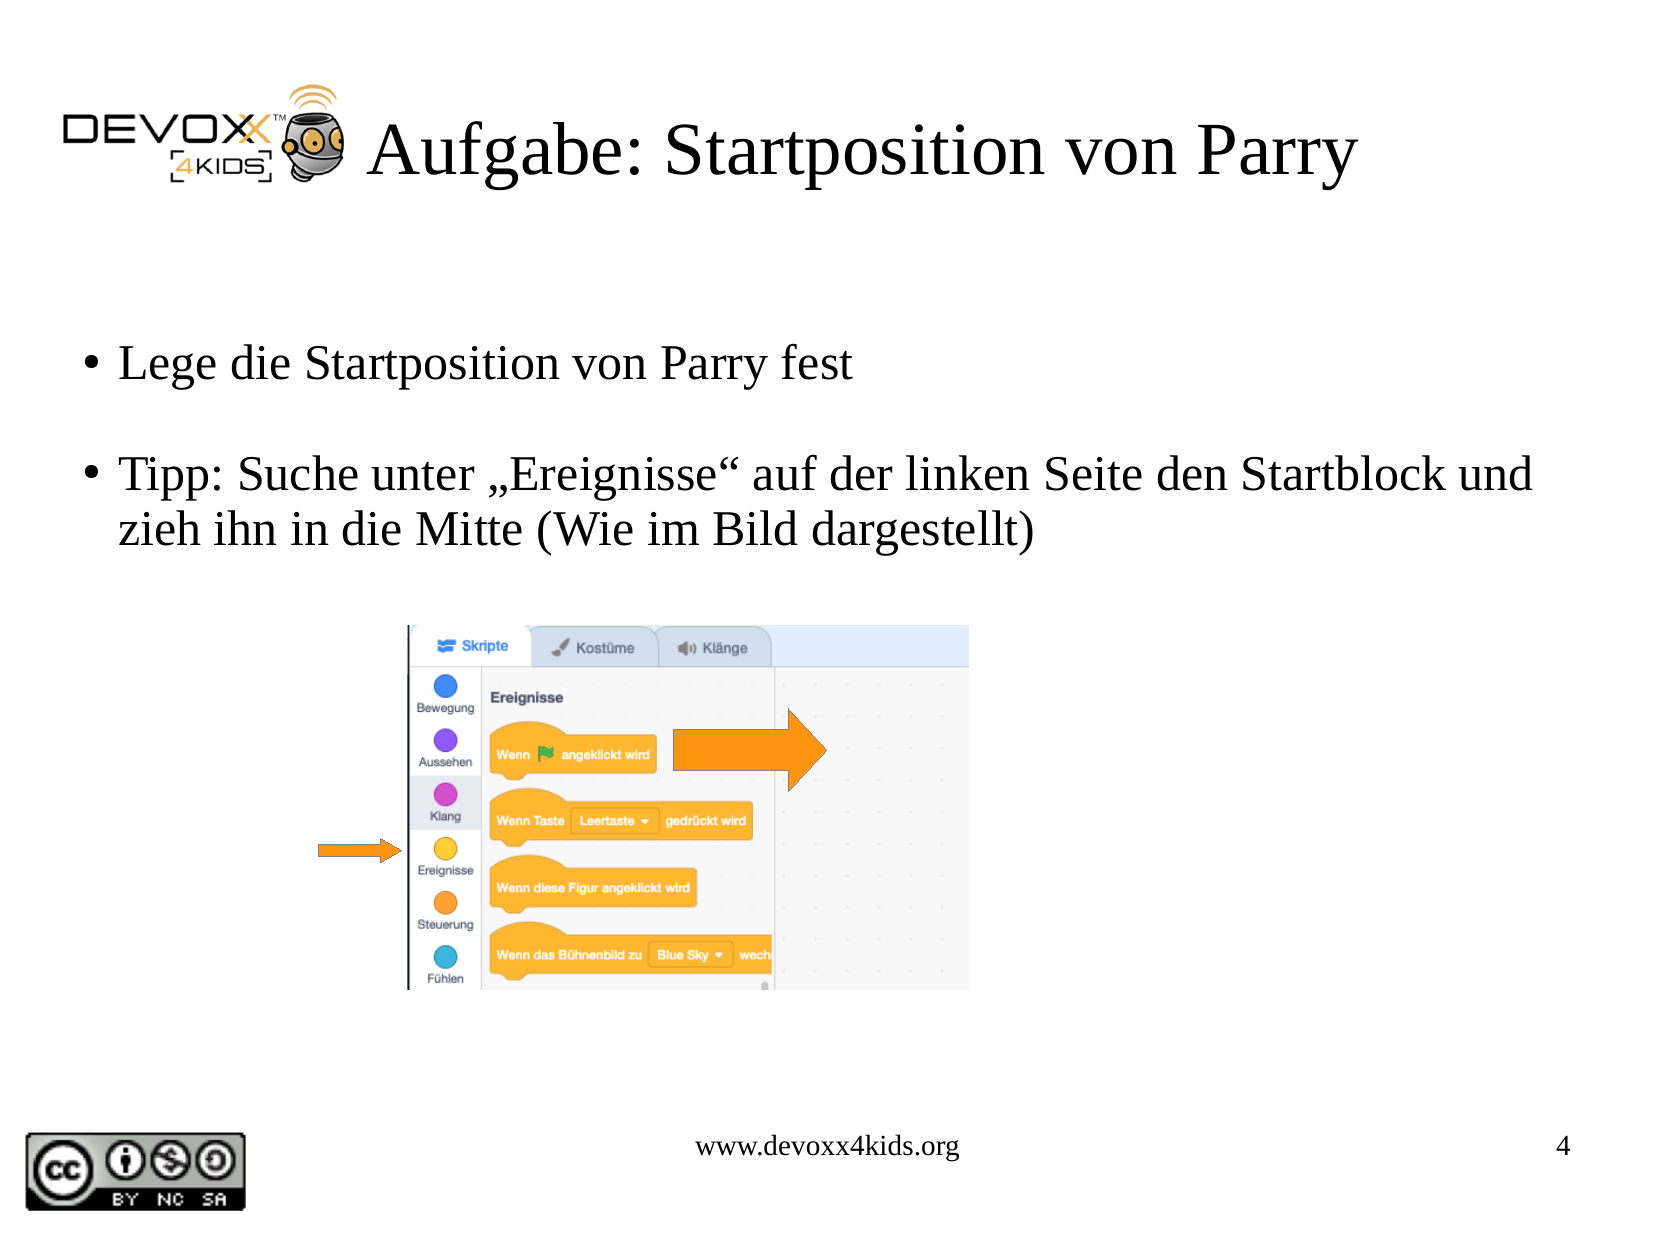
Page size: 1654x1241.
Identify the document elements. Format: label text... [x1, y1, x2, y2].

title Aufgabe: Startposition von Parry [366, 47, 1619, 253]
text_box [318, 838, 402, 863]
picture [407, 625, 969, 990]
picture [14, 1121, 249, 1212]
text_box [673, 708, 827, 792]
picture [35, 70, 355, 201]
subtitle Lege die Startposition von Parry fest Tipp: Suche unter „Ereignisse“ auf der linken Seite den Startblock und zieh ihn in die Mitte (Wie im Bild dargestellt) [82, 290, 1571, 662]
